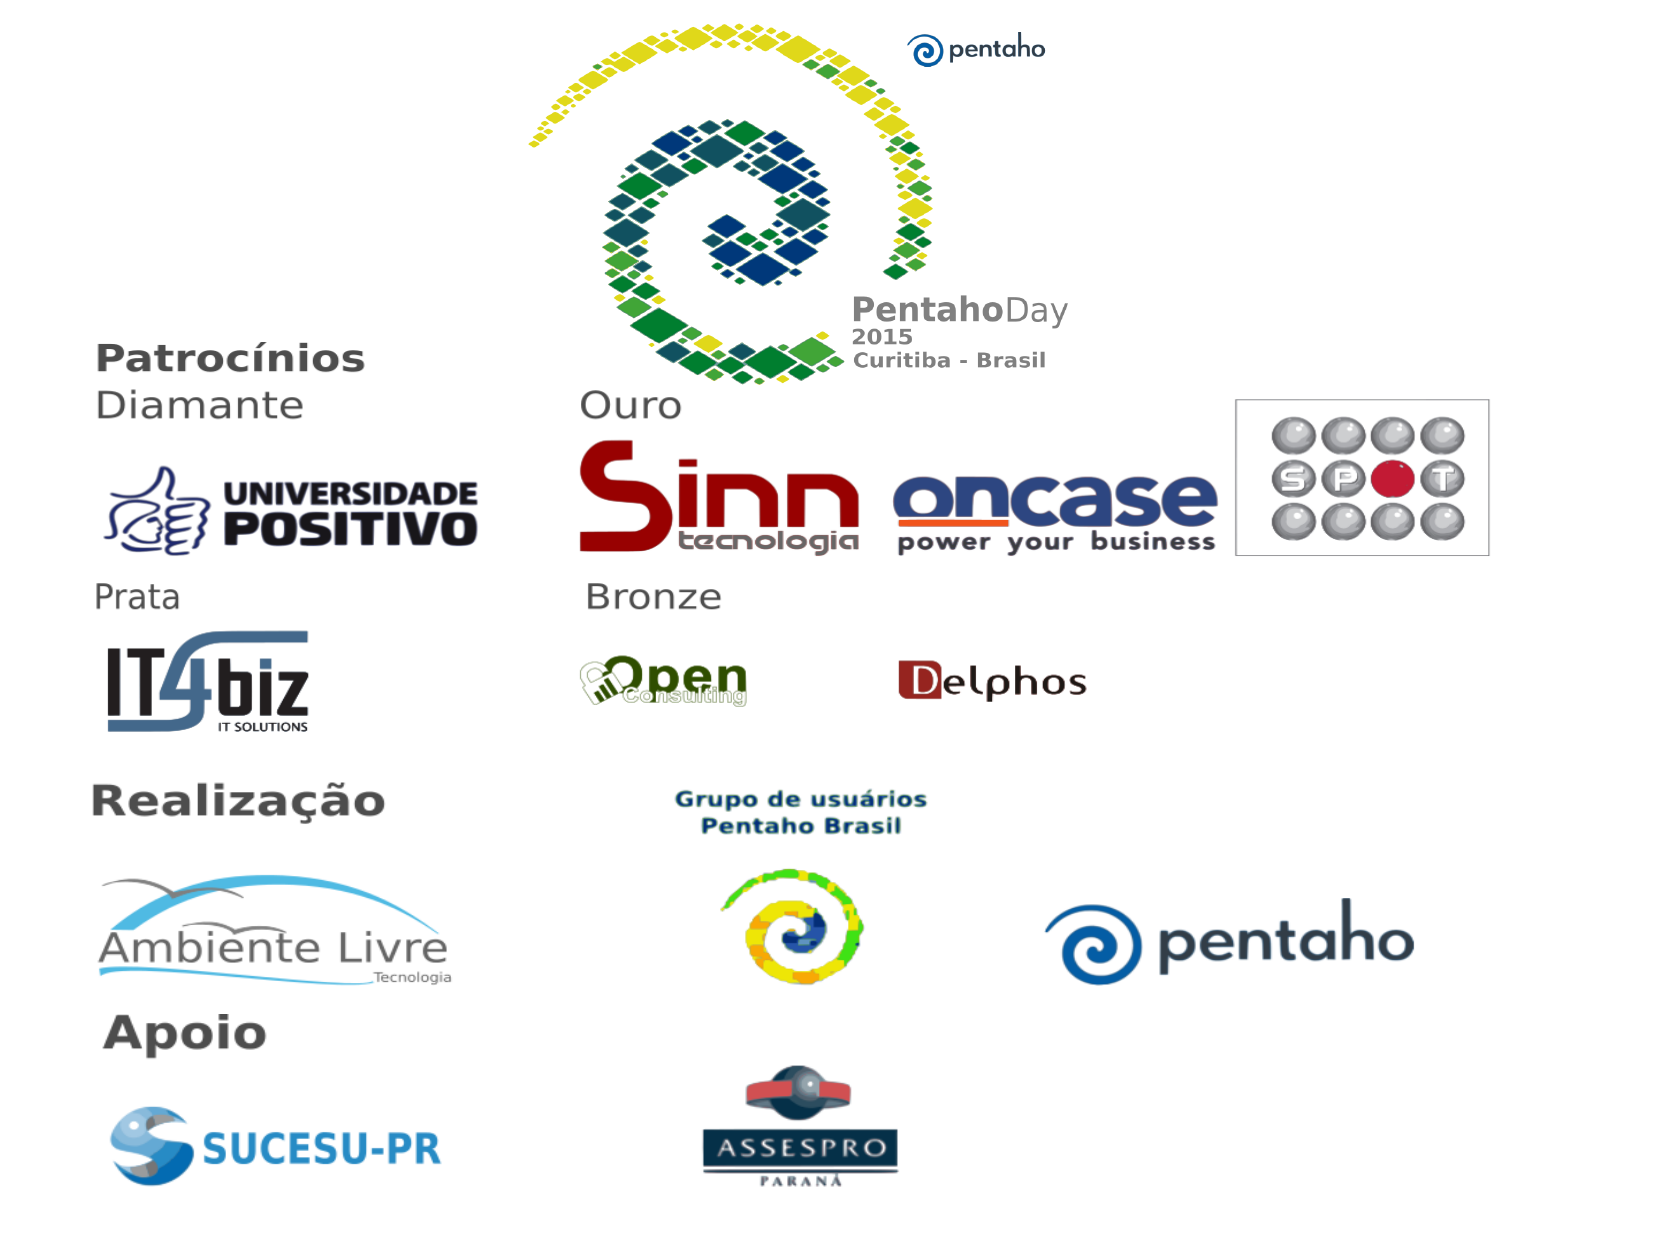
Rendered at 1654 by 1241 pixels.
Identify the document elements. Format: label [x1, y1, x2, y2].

picture [59, 779, 1453, 1216]
picture [47, 0, 1501, 756]
